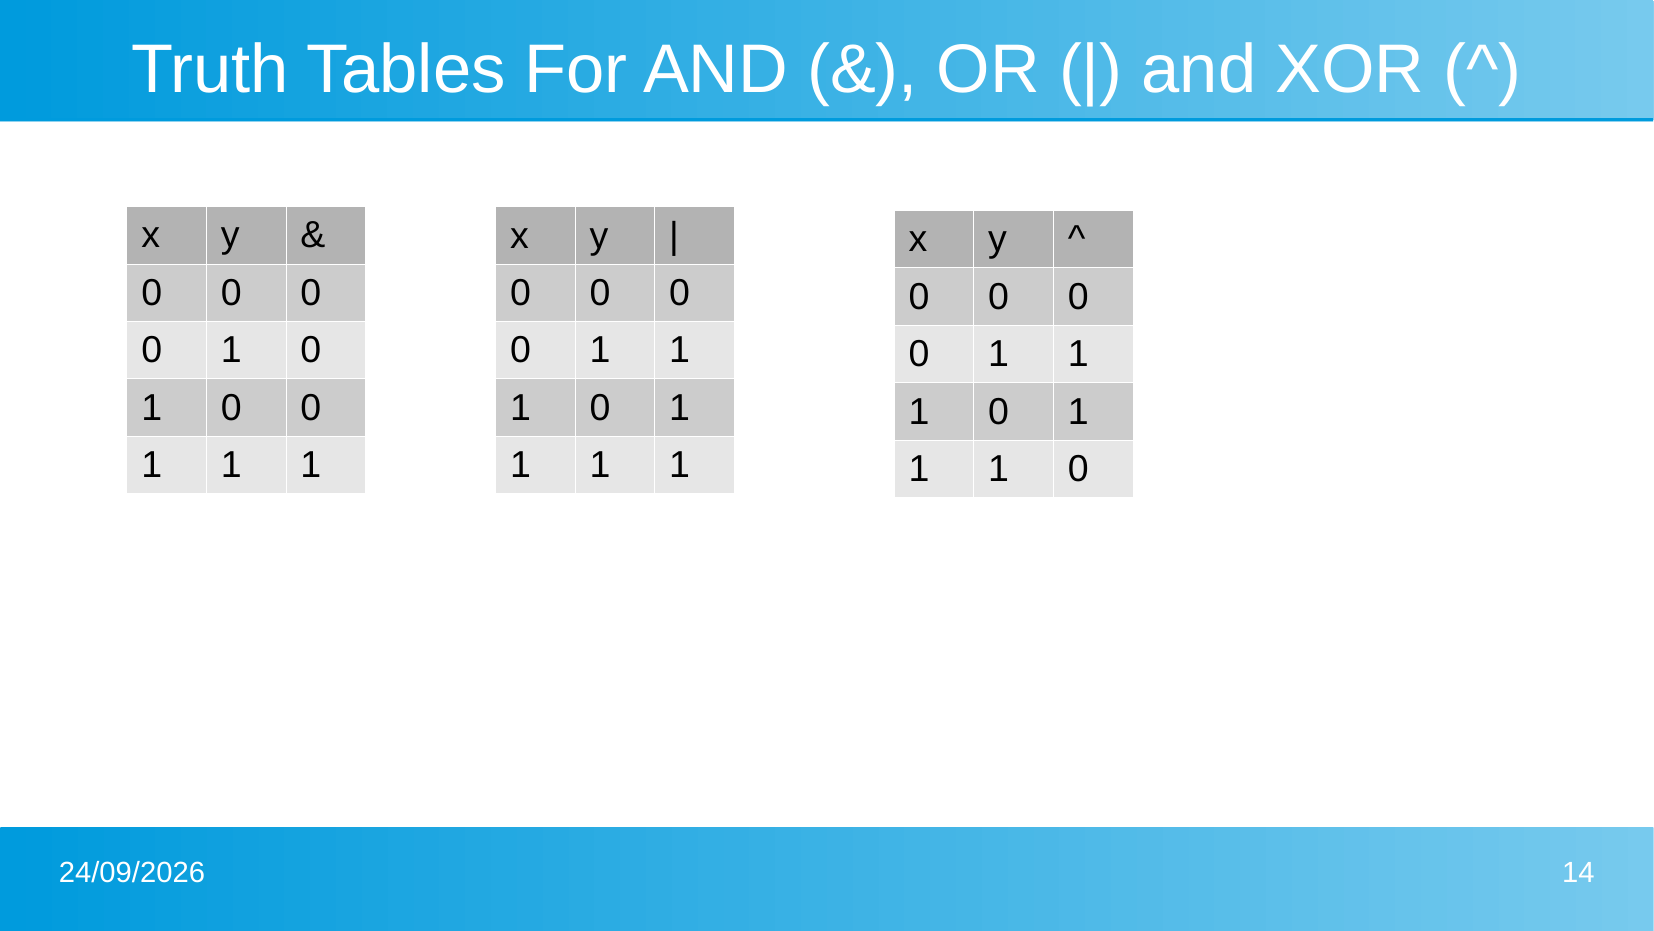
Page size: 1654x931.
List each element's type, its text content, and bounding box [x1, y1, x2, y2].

table_cell 1 [287, 437, 365, 493]
table_cell 1 [655, 437, 734, 493]
table_cell 0 [496, 265, 575, 321]
table_cell 0 [895, 326, 973, 382]
table_cell 1 [895, 441, 973, 497]
table_cell 1 [127, 379, 206, 436]
table_cell 0 [207, 265, 286, 321]
table_cell 1 [576, 437, 654, 493]
table_cell 0 [974, 268, 1053, 325]
table_cell 0 [576, 379, 654, 436]
table_header ^ [1054, 211, 1133, 267]
table_cell 0 [127, 265, 206, 321]
table_cell 0 [287, 265, 365, 321]
table_header & [287, 207, 365, 264]
table_cell 0 [1054, 441, 1133, 497]
table_cell 0 [1054, 268, 1133, 325]
title Truth Tables For AND (&), OR (|) and XOR (^) [59, 29, 1595, 108]
table_cell 1 [207, 322, 286, 378]
table_header y [974, 211, 1053, 267]
table_cell 0 [974, 383, 1053, 440]
table_cell 0 [287, 379, 365, 436]
table_cell 1 [974, 441, 1053, 497]
table_cell 0 [207, 379, 286, 436]
table_header | [655, 207, 734, 264]
table_header x [127, 207, 206, 264]
table_header x [496, 207, 575, 264]
table_cell 1 [127, 437, 206, 493]
table_cell 1 [207, 437, 286, 493]
table_cell 1 [1054, 383, 1133, 440]
table_cell 1 [576, 322, 654, 378]
table_cell 0 [655, 265, 734, 321]
table_cell 1 [895, 383, 973, 440]
table_header y [576, 207, 654, 264]
table_header x [895, 211, 973, 267]
table_cell 0 [127, 322, 206, 378]
table_cell 0 [496, 322, 575, 378]
table_cell 0 [287, 322, 365, 378]
table_header y [207, 207, 286, 264]
table_cell 0 [576, 265, 654, 321]
table_cell 0 [895, 268, 973, 325]
table_cell 1 [655, 379, 734, 436]
table_cell 1 [496, 437, 575, 493]
table_cell 1 [496, 379, 575, 436]
table_cell 1 [655, 322, 734, 378]
table_cell 1 [974, 326, 1053, 382]
table_cell 1 [1054, 326, 1133, 382]
